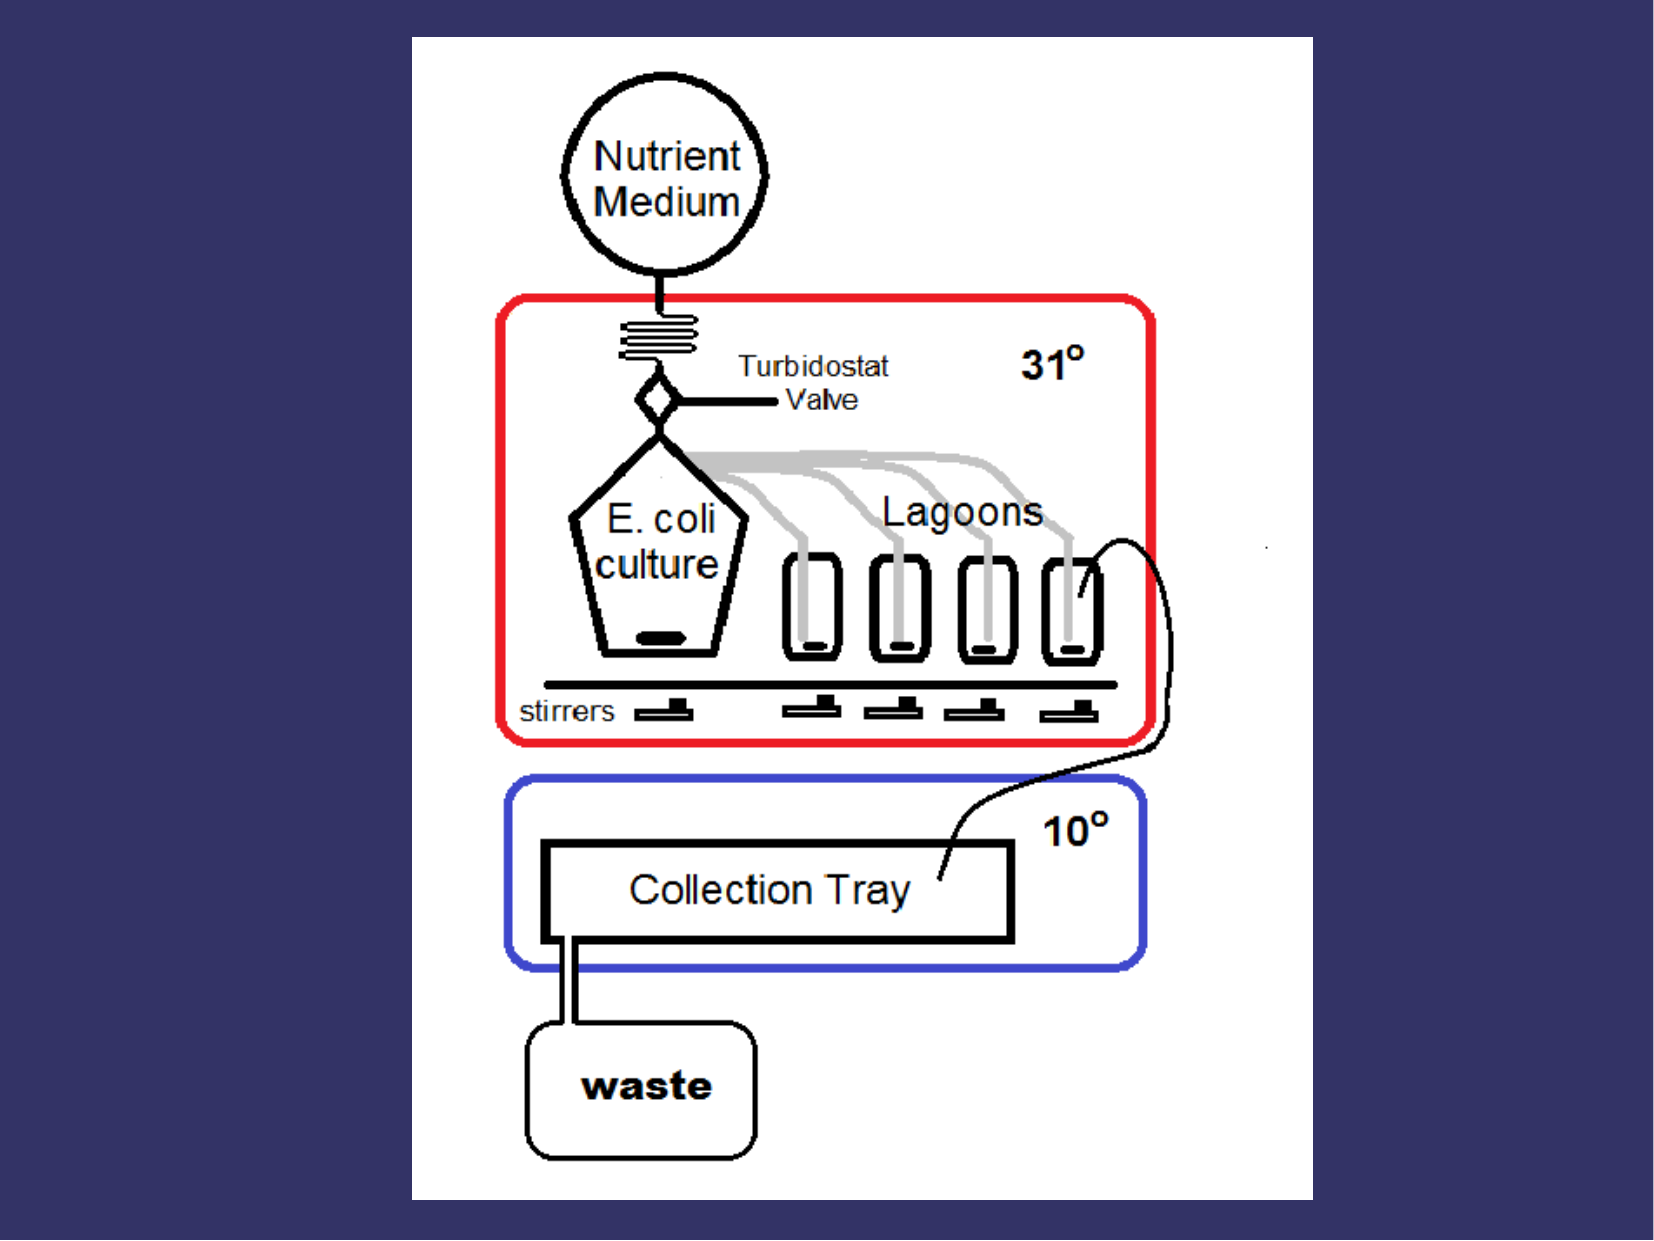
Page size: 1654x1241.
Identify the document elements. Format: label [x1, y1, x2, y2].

picture [412, 37, 1313, 1201]
